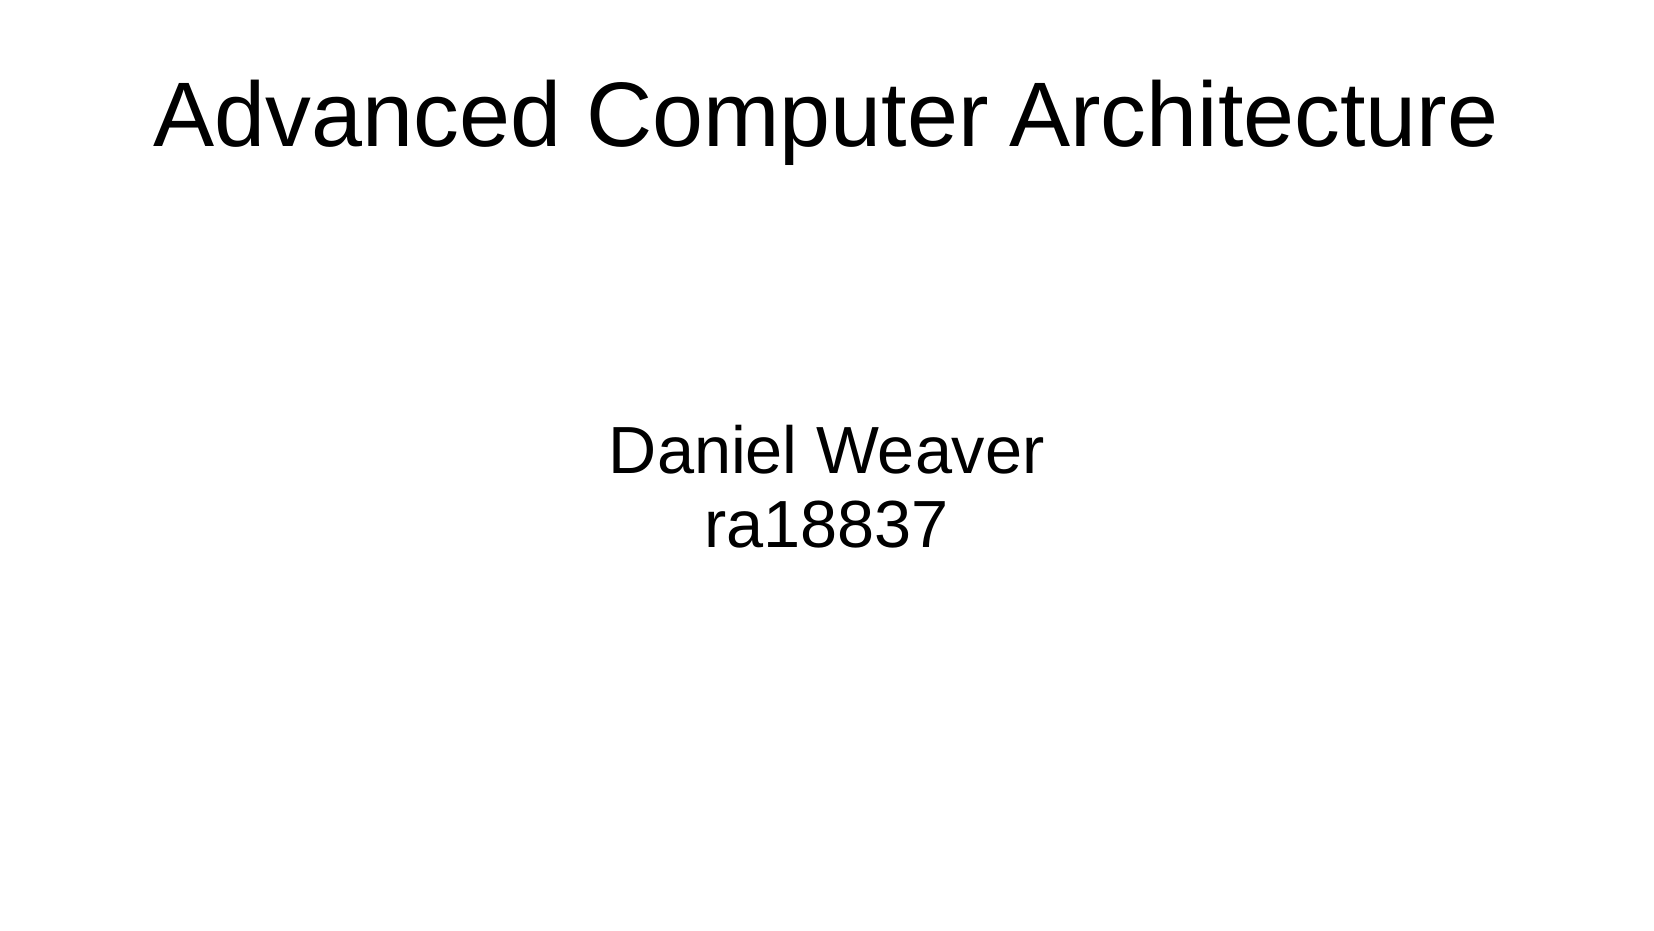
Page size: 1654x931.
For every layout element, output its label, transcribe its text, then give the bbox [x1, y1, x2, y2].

title Advanced Computer Architecture [82, 37, 1571, 193]
subtitle Daniel Weaver ra18837 [82, 217, 1571, 758]
